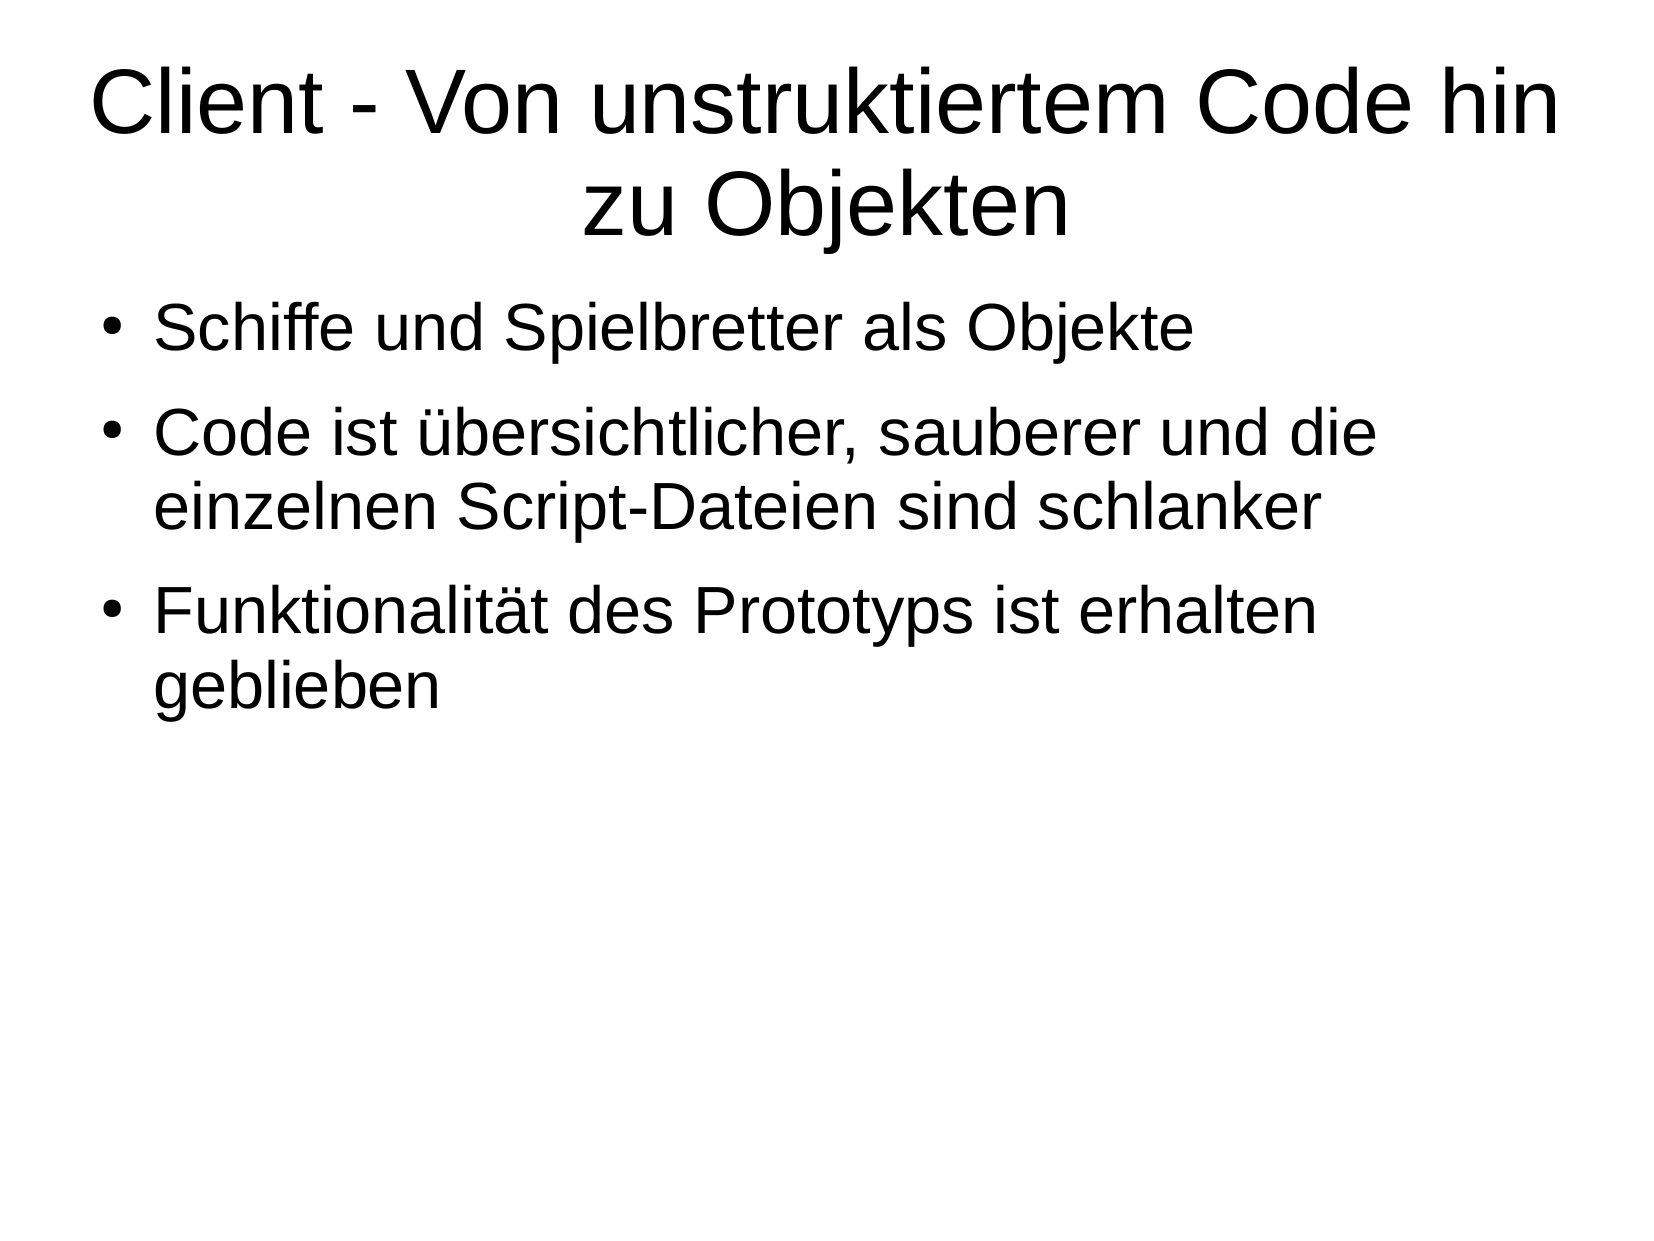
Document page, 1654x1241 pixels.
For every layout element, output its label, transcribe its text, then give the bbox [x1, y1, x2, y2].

title Client - Von unstruktiertem Code hin zu Objekten [82, 49, 1571, 257]
list Schiffe und Spielbretter als Objekte Code ist übersichtlicher, sauberer und die einzelnen Script-Dateien sind schlanker Funktionalität des Prototyps ist erhalten geblieben [82, 290, 1538, 1010]
